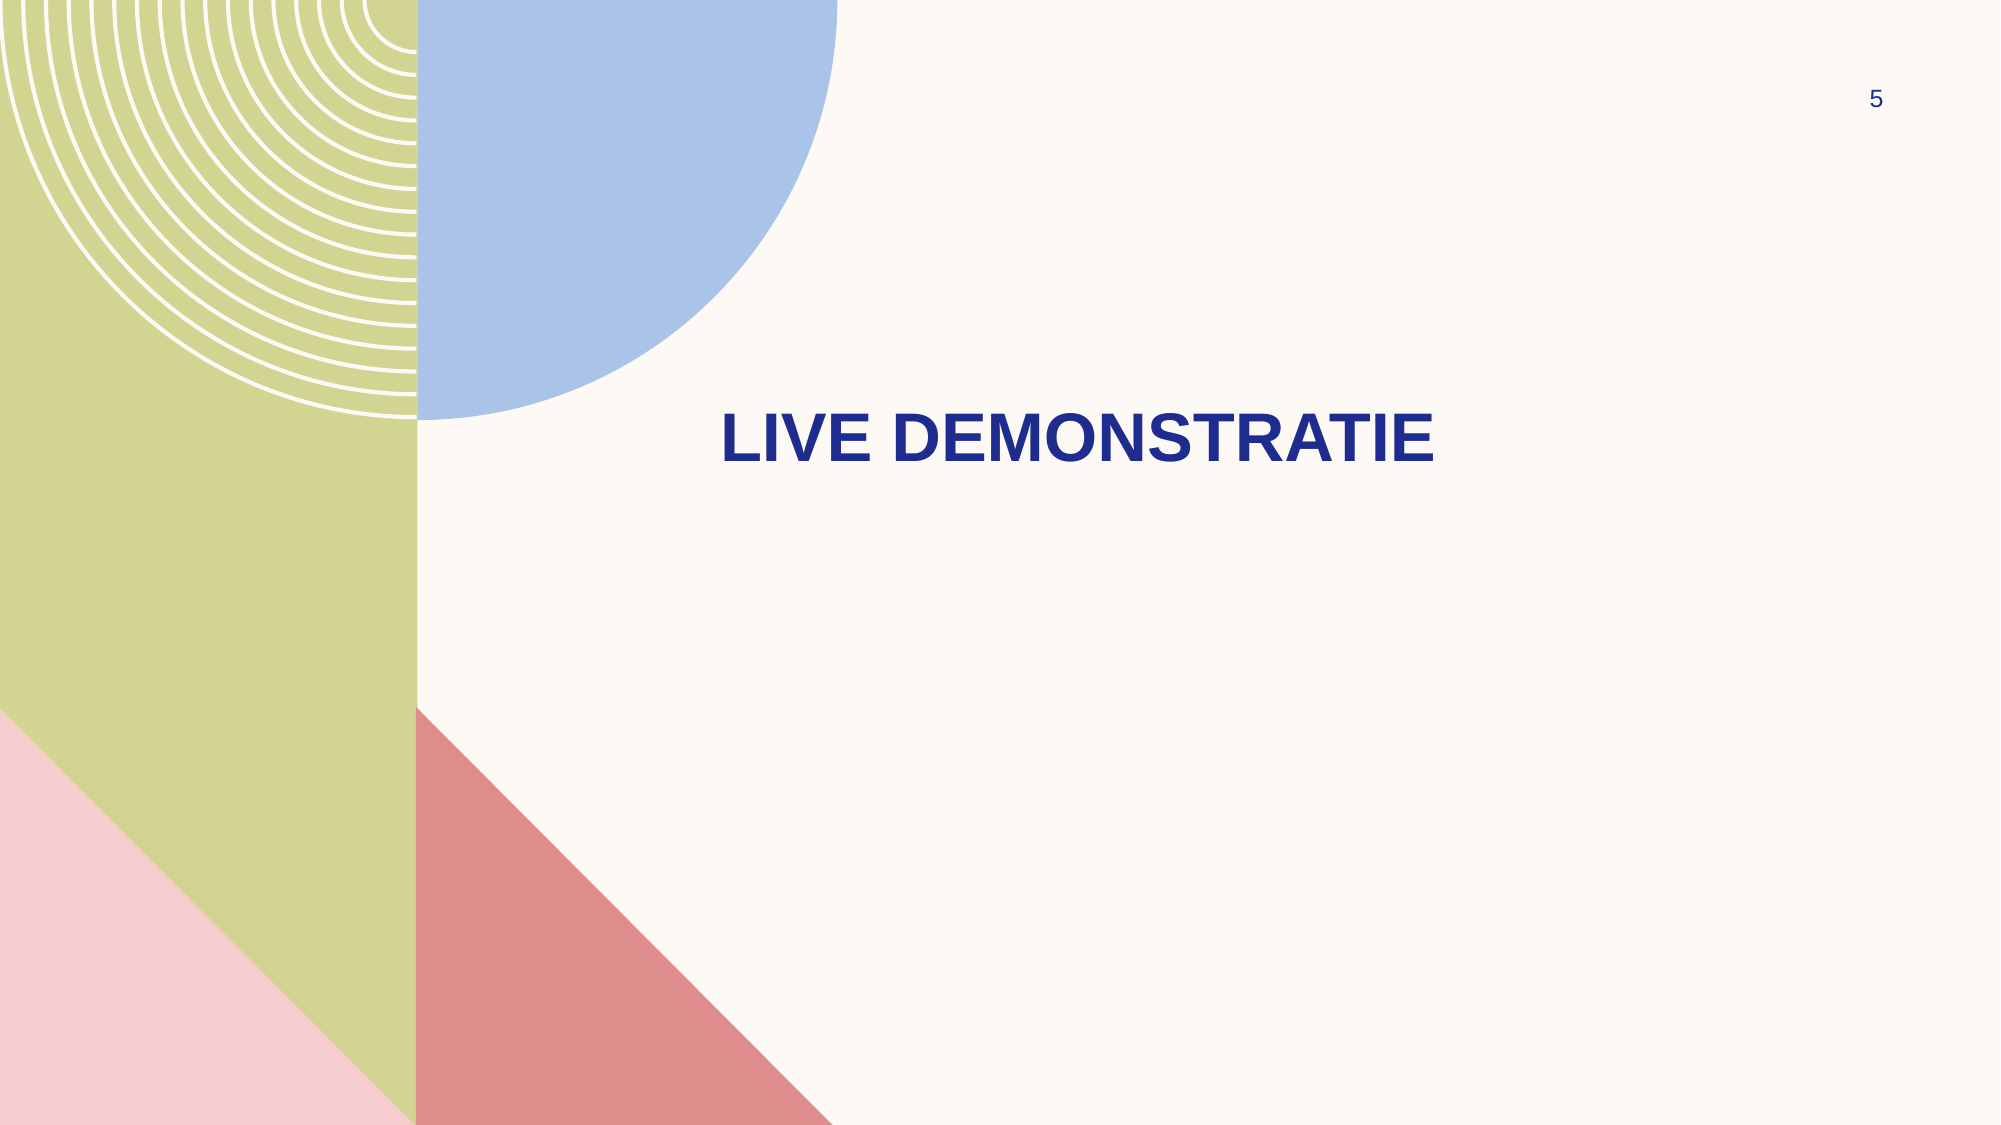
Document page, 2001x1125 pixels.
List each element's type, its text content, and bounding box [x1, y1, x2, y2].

text_box 7 [1795, 75, 1958, 121]
title Live demonstratie [720, 393, 1871, 661]
